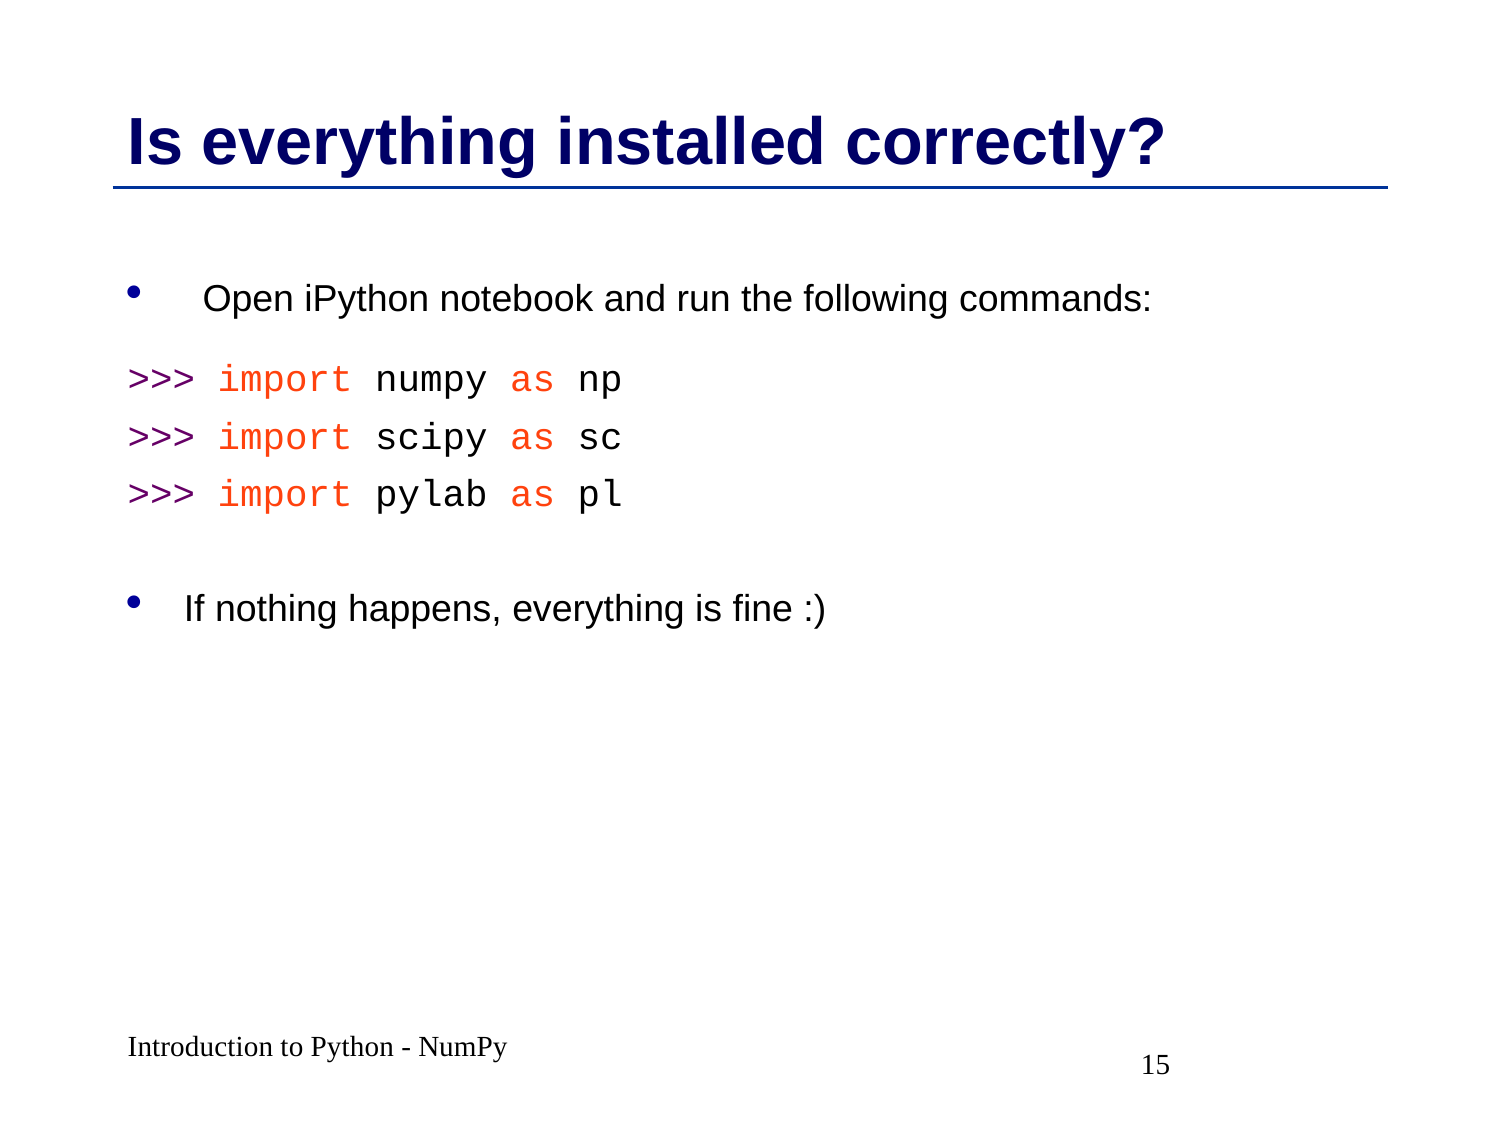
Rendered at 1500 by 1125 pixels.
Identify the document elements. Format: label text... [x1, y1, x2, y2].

title Is everything installed correctly? [112, 89, 1388, 186]
text_box Introduction to Python - NumPy [112, 1025, 501, 1101]
text_box <number> [1074, 1025, 1388, 1101]
list Open iPython notebook and run the following commands: >>> import numpy as np >>> import scipy as sc >>> import pylab as pl If nothing happens, everything is fine :) [112, 212, 1438, 963]
